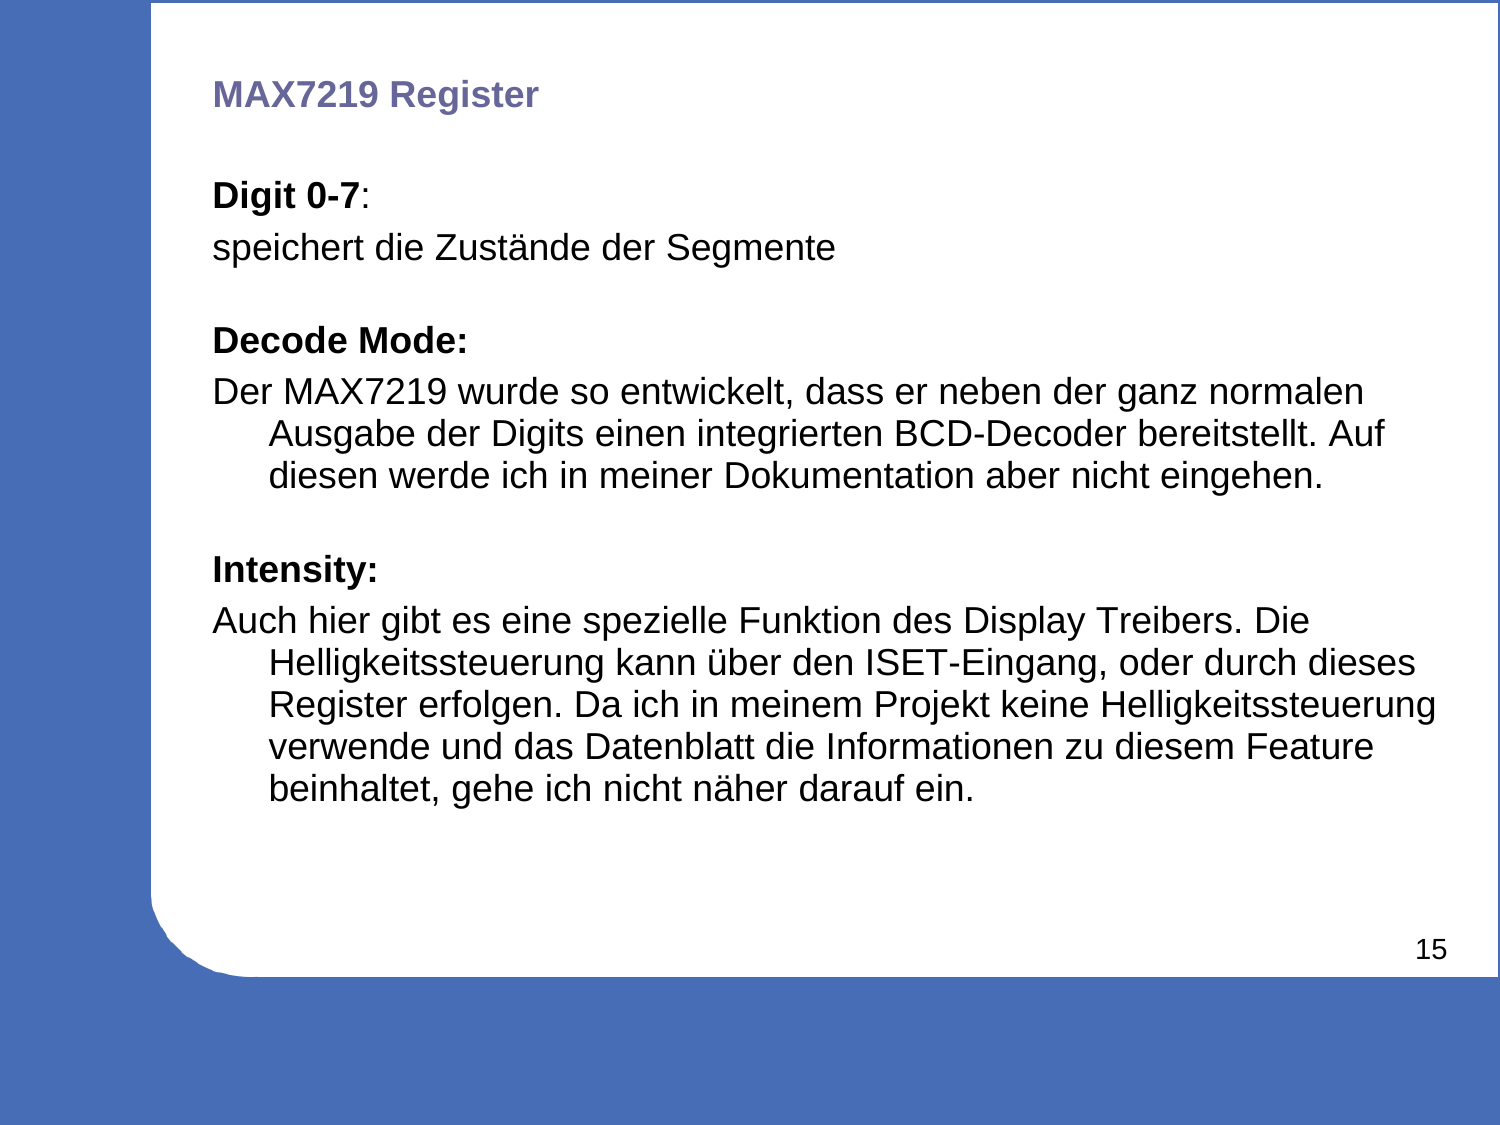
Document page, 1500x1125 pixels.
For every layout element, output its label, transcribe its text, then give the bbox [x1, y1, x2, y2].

list Digit 0-7: speichert die Zustände der Segmente Decode Mode: Der MAX7219 wurde so entwickelt, dass er neben der ganz normalen Ausgabe der Digits einen integrierten BCD-Decoder bereitstellt. Auf diesen werde ich in meiner Dokumentation aber nicht eingehen. Intensity: Auch hier gibt es eine spezielle Funktion des Display Treibers. Die Helligkeitssteuerung kann über den ISET-Eingang, oder durch dieses Register erfolgen. Da ich in meinem Projekt keine Helligkeitssteuerung verwende und das Datenblatt die Informationen zu diesem Feature beinhaltet, gehe ich nicht näher darauf ein. [212, 174, 1448, 911]
title MAX7219 Register [212, 32, 1447, 156]
picture [0, 0, 1500, 1125]
